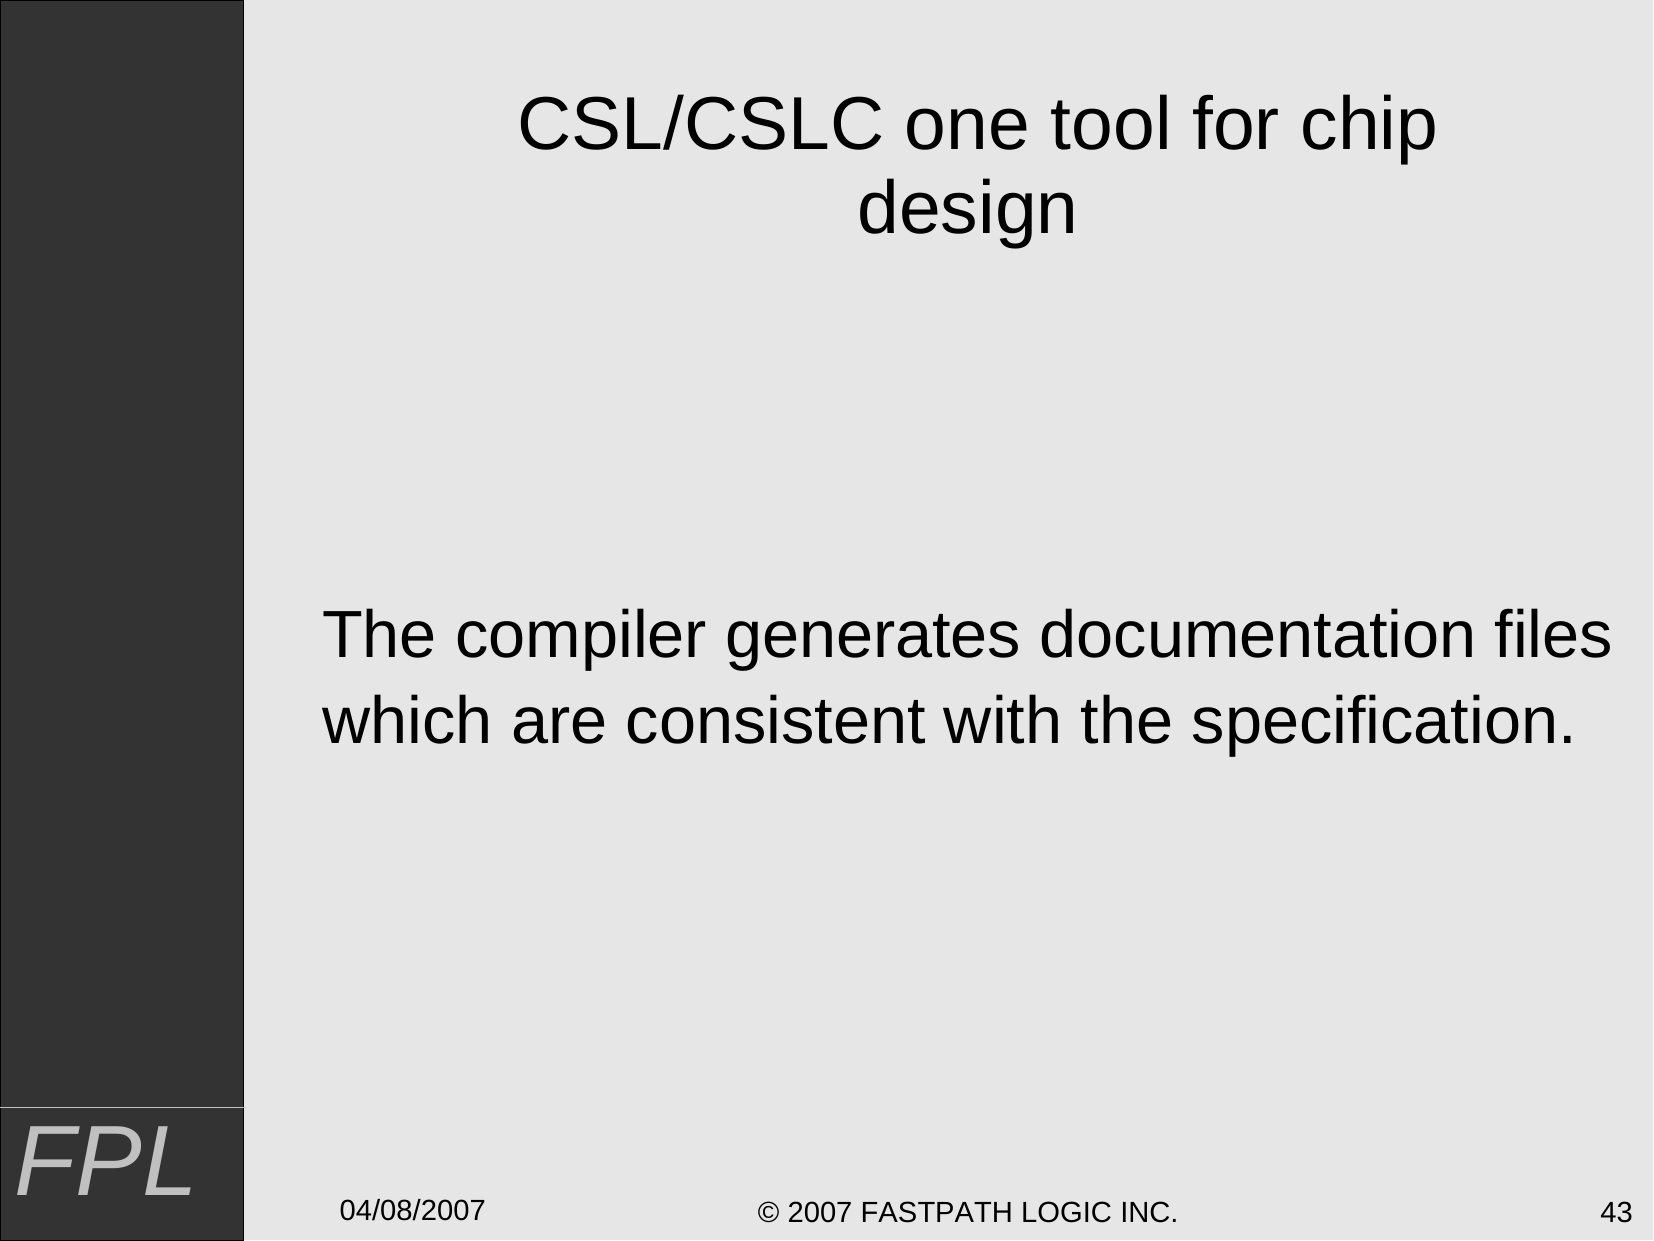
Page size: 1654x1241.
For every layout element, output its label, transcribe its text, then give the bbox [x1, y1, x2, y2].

subtitle The compiler generates documentation files which are consistent with the specification.‏ [322, 272, 1635, 1179]
title CSL/CSLC one tool for chip design [427, 54, 1530, 272]
